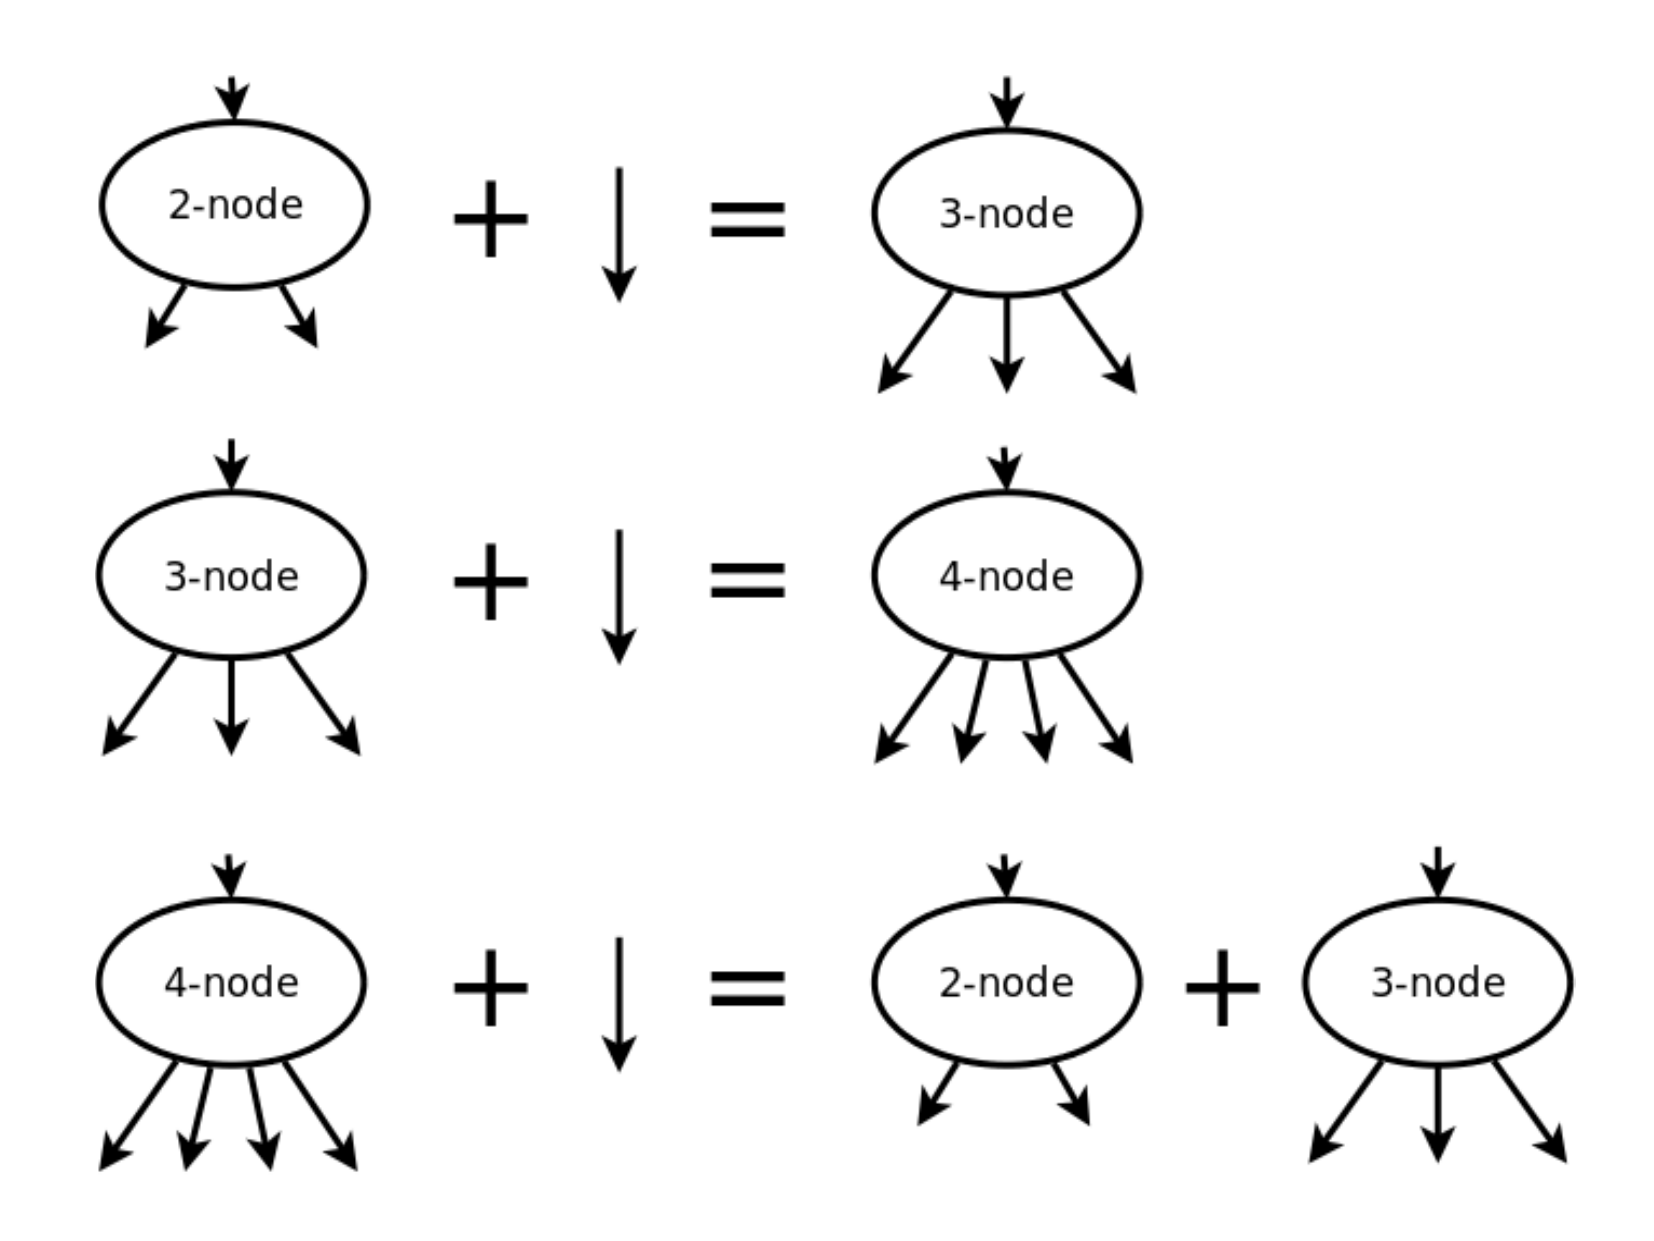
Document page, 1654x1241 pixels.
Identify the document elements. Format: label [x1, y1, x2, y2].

picture [95, 74, 1576, 1181]
